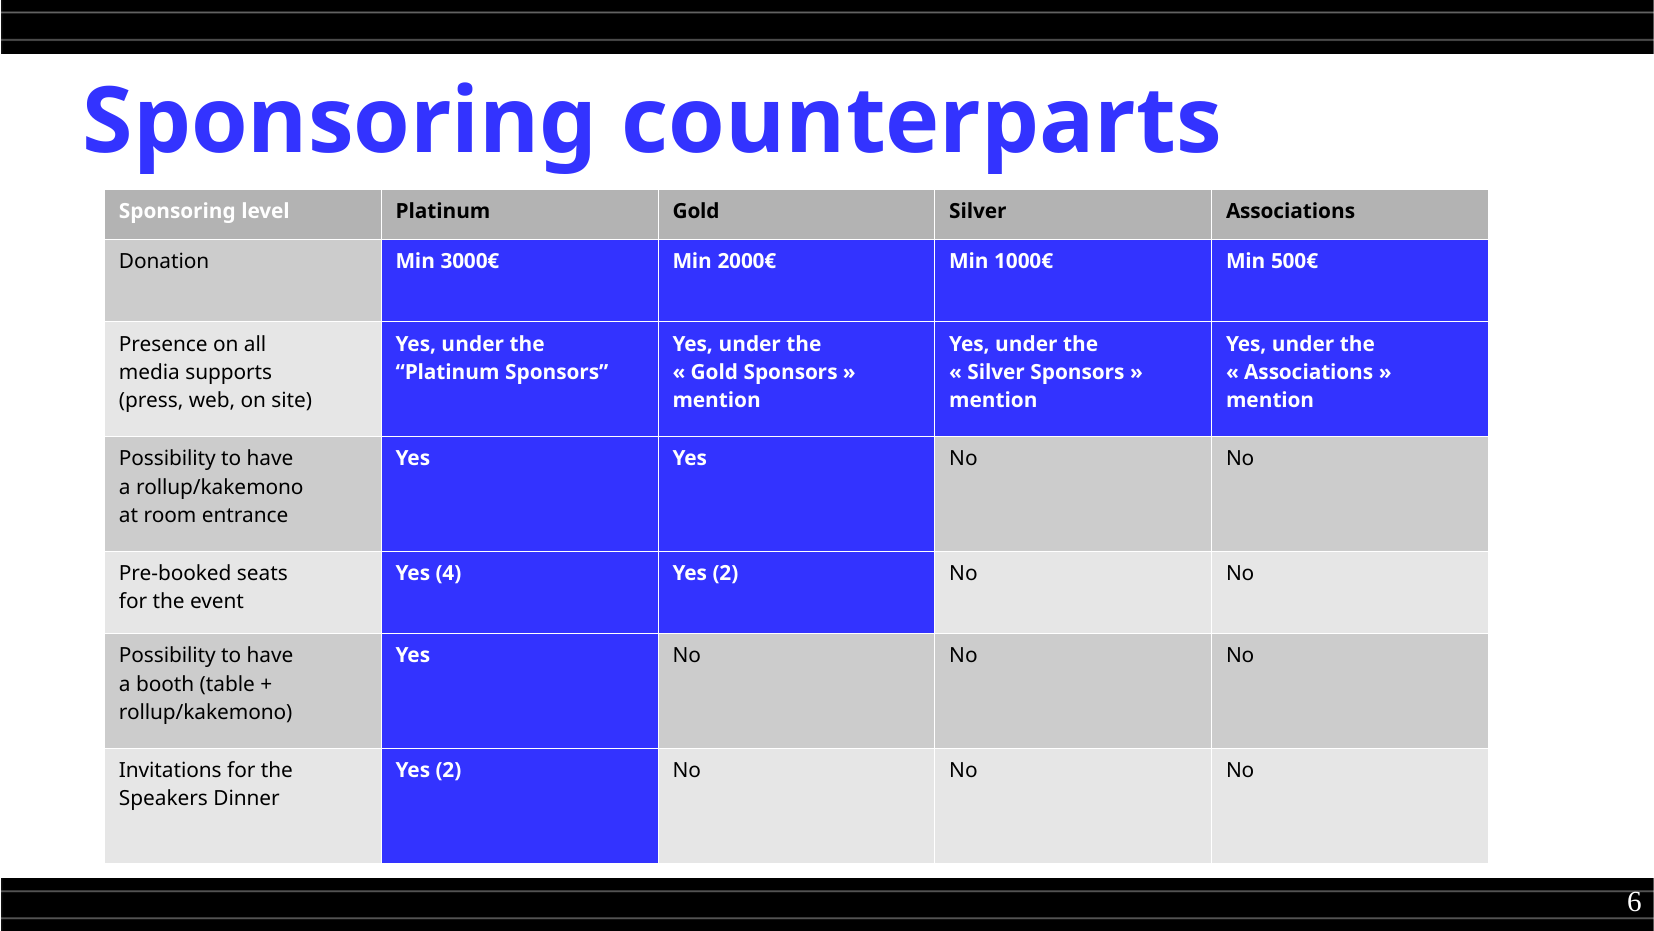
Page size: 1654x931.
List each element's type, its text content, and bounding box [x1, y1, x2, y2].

table_header Silver [935, 190, 1211, 239]
table_cell Possibility to have a booth (table + rollup/kakemono) [105, 634, 381, 748]
table_cell Yes, under the “Platinum Sponsors” [382, 322, 658, 436]
table_cell Invitations for the Speakers Dinner [105, 749, 381, 863]
table_header Platinum [382, 190, 658, 239]
table_cell No [935, 749, 1211, 863]
table_cell Yes [659, 437, 934, 551]
table_cell No [659, 634, 934, 748]
table_cell No [1212, 634, 1488, 748]
picture [1, 878, 1654, 931]
table_cell No [935, 552, 1211, 633]
table_cell Yes (2) [659, 552, 934, 633]
table_cell Min 3000€ [382, 240, 658, 321]
table_cell No [1212, 552, 1488, 633]
table_cell Yes, under the « Silver Sponsors » mention [935, 322, 1211, 436]
table_cell Yes (2) [382, 749, 658, 863]
title Sponsoring counterparts [82, 39, 1571, 195]
table_cell No [935, 634, 1211, 748]
table_header Sponsoring level [105, 190, 381, 239]
table_cell No [1212, 749, 1488, 863]
table_cell Yes [382, 437, 658, 551]
table_cell Min 500€ [1212, 240, 1488, 321]
table_cell Min 2000€ [659, 240, 934, 321]
table_cell No [935, 437, 1211, 551]
table_cell No [659, 749, 934, 863]
table_cell Presence on all media supports (press, web, on site) [105, 322, 381, 436]
table_cell Yes (4) [382, 552, 658, 633]
table_cell Yes [382, 634, 658, 748]
table_cell Pre-booked seats for the event [105, 552, 381, 633]
table_cell Yes, under the « Associations » mention [1212, 322, 1488, 436]
table_cell Min 1000€ [935, 240, 1211, 321]
table_header Associations [1212, 190, 1488, 239]
picture [1, 0, 1654, 54]
table_cell Yes, under the « Gold Sponsors » mention [659, 322, 934, 436]
table_cell Possibility to have a rollup/kakemono at room entrance [105, 437, 381, 551]
table_header Gold [659, 190, 934, 239]
table_cell No [1212, 437, 1488, 551]
table_cell Donation [105, 240, 381, 321]
